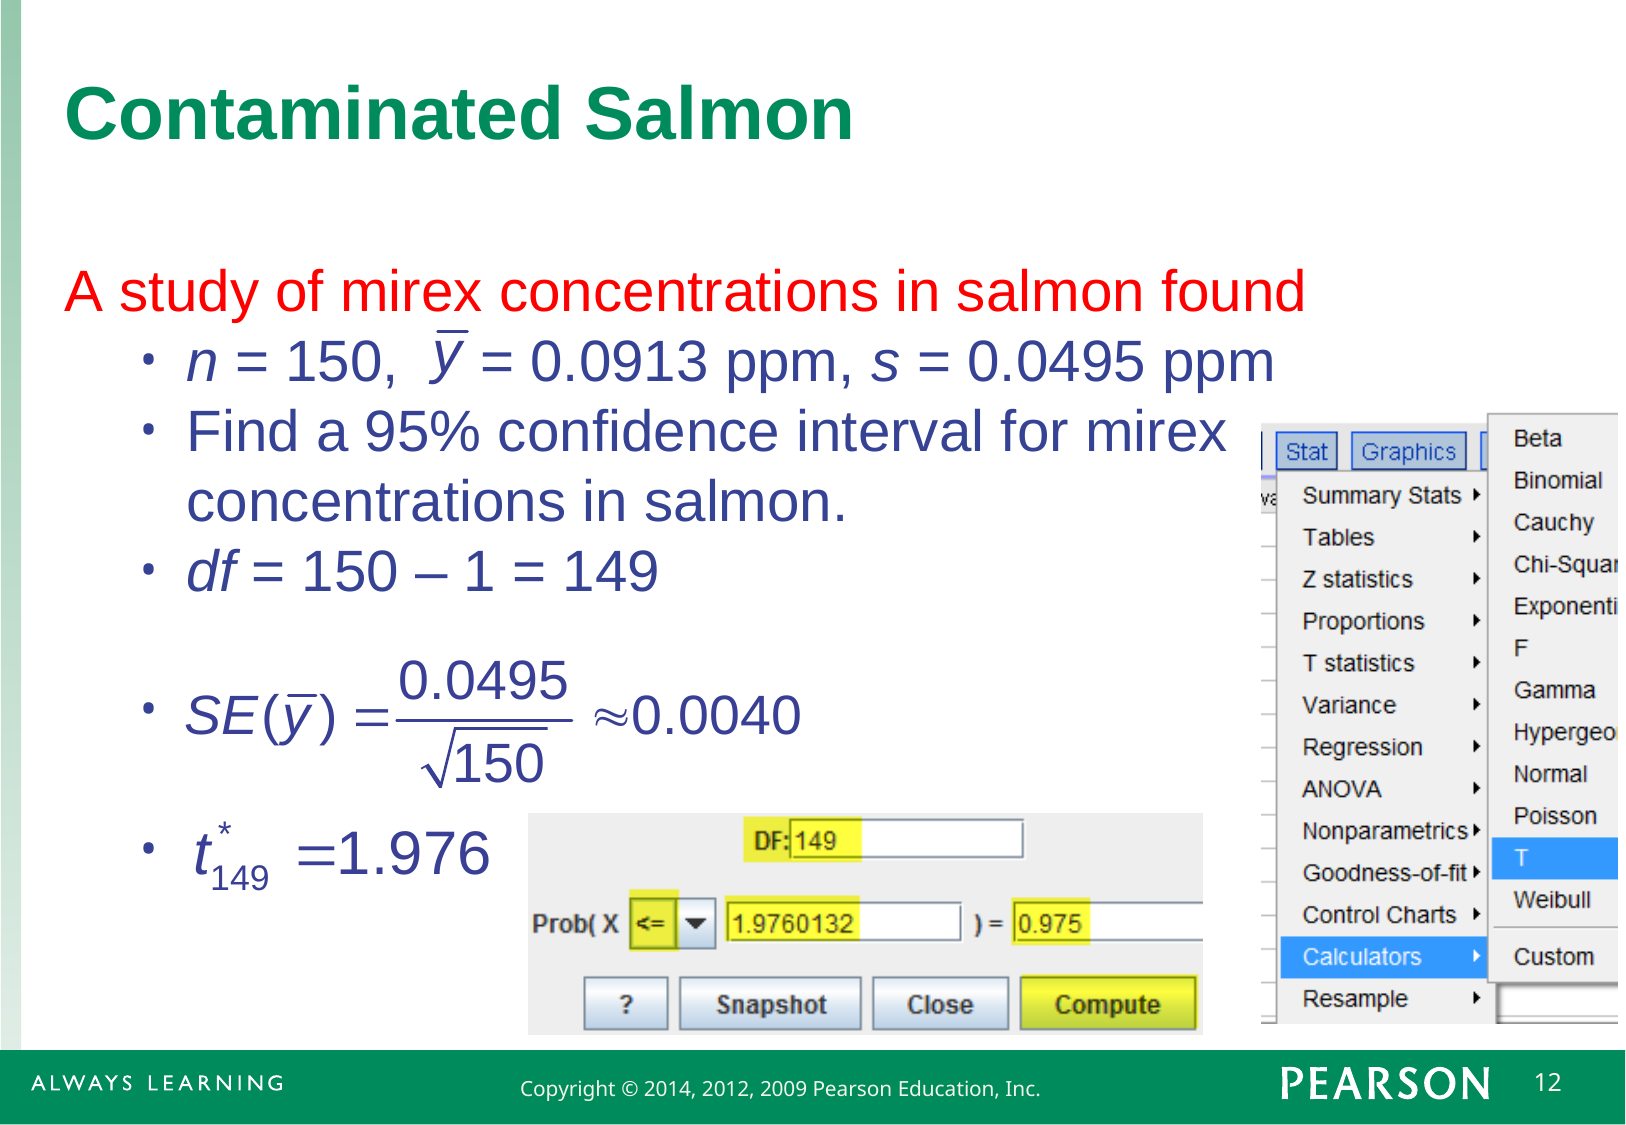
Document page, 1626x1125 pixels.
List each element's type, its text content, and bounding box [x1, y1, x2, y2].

chart [186, 807, 505, 905]
picture [528, 813, 1203, 1035]
chart [178, 646, 813, 799]
picture [1261, 410, 1618, 1024]
title Contaminated Salmon [64, 64, 1560, 213]
chart [422, 318, 482, 398]
list A study of mirex concentrations in salmon found n = 150, = 0.0913 ppm, s = 0.0495 ppm Find a 95% confidence interval for mirex concentrations in salmon. df = 150 – 1 = 149 [64, 253, 1560, 997]
